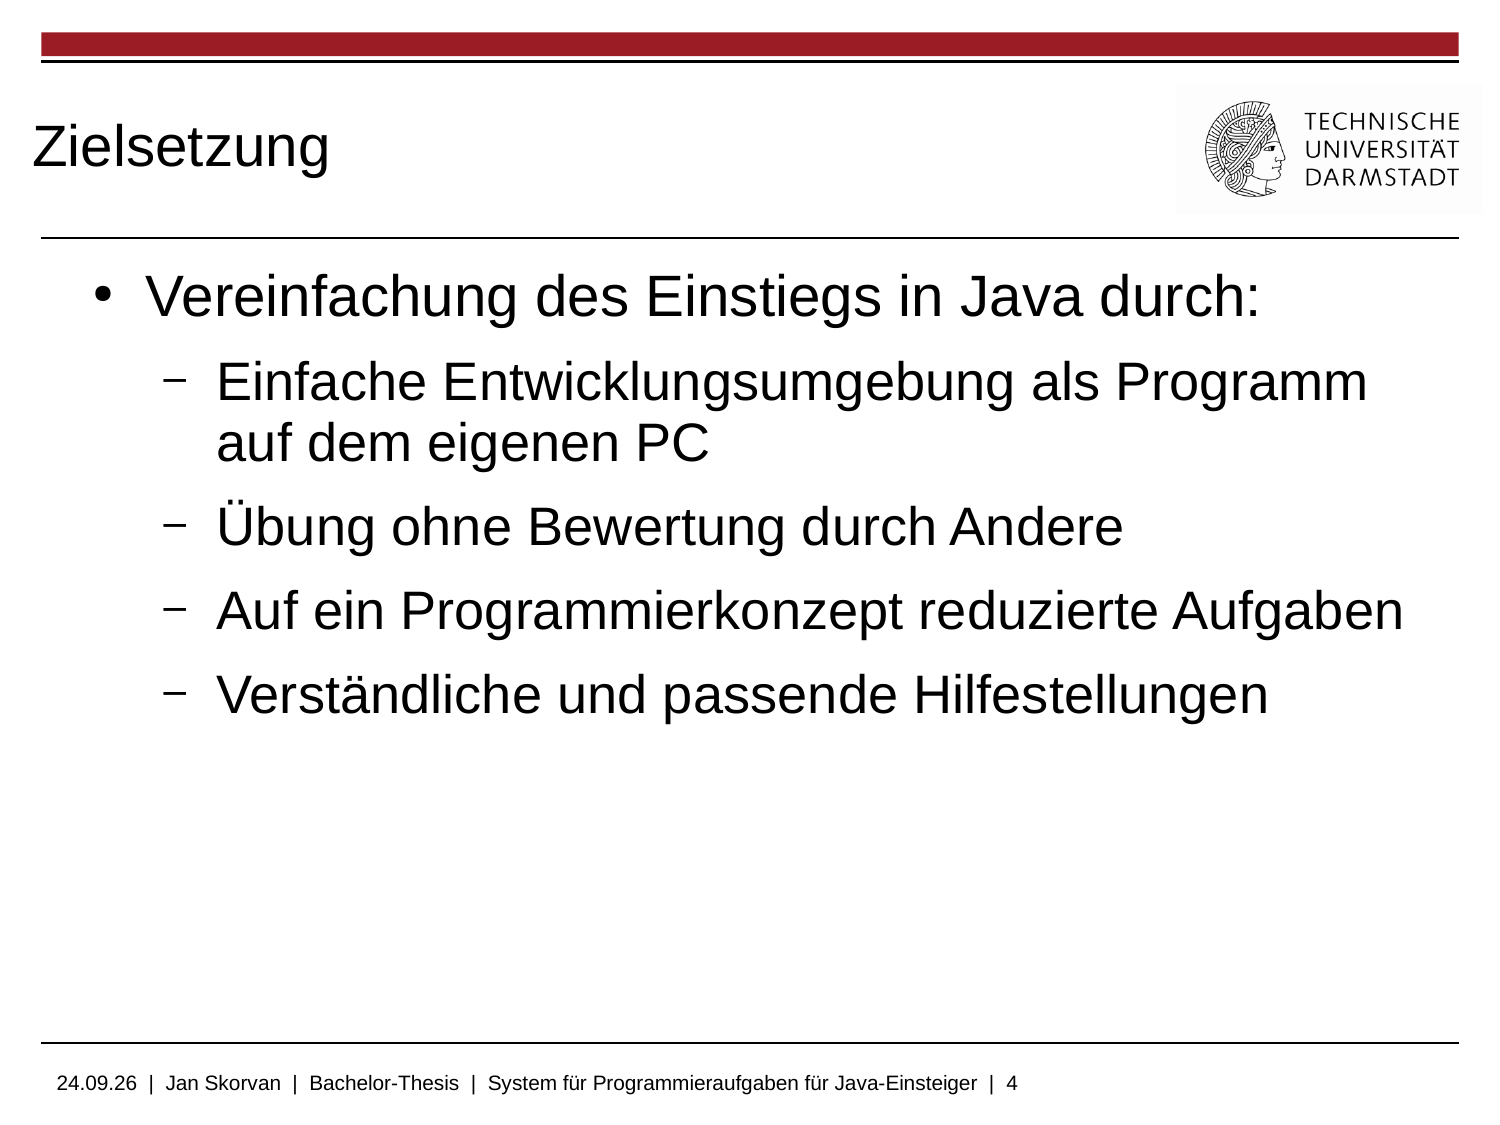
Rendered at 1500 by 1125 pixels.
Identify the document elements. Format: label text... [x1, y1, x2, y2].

list Vereinfachung des Einstiegs in Java durch: Einfache Entwicklungsumgebung als Programm auf dem eigenen PC Übung ohne Bewertung durch Andere Auf ein Programmierkonzept reduzierte Aufgaben Verständliche und passende Hilfestellungen [75, 263, 1425, 916]
title Zielsetzung [32, 70, 1123, 222]
